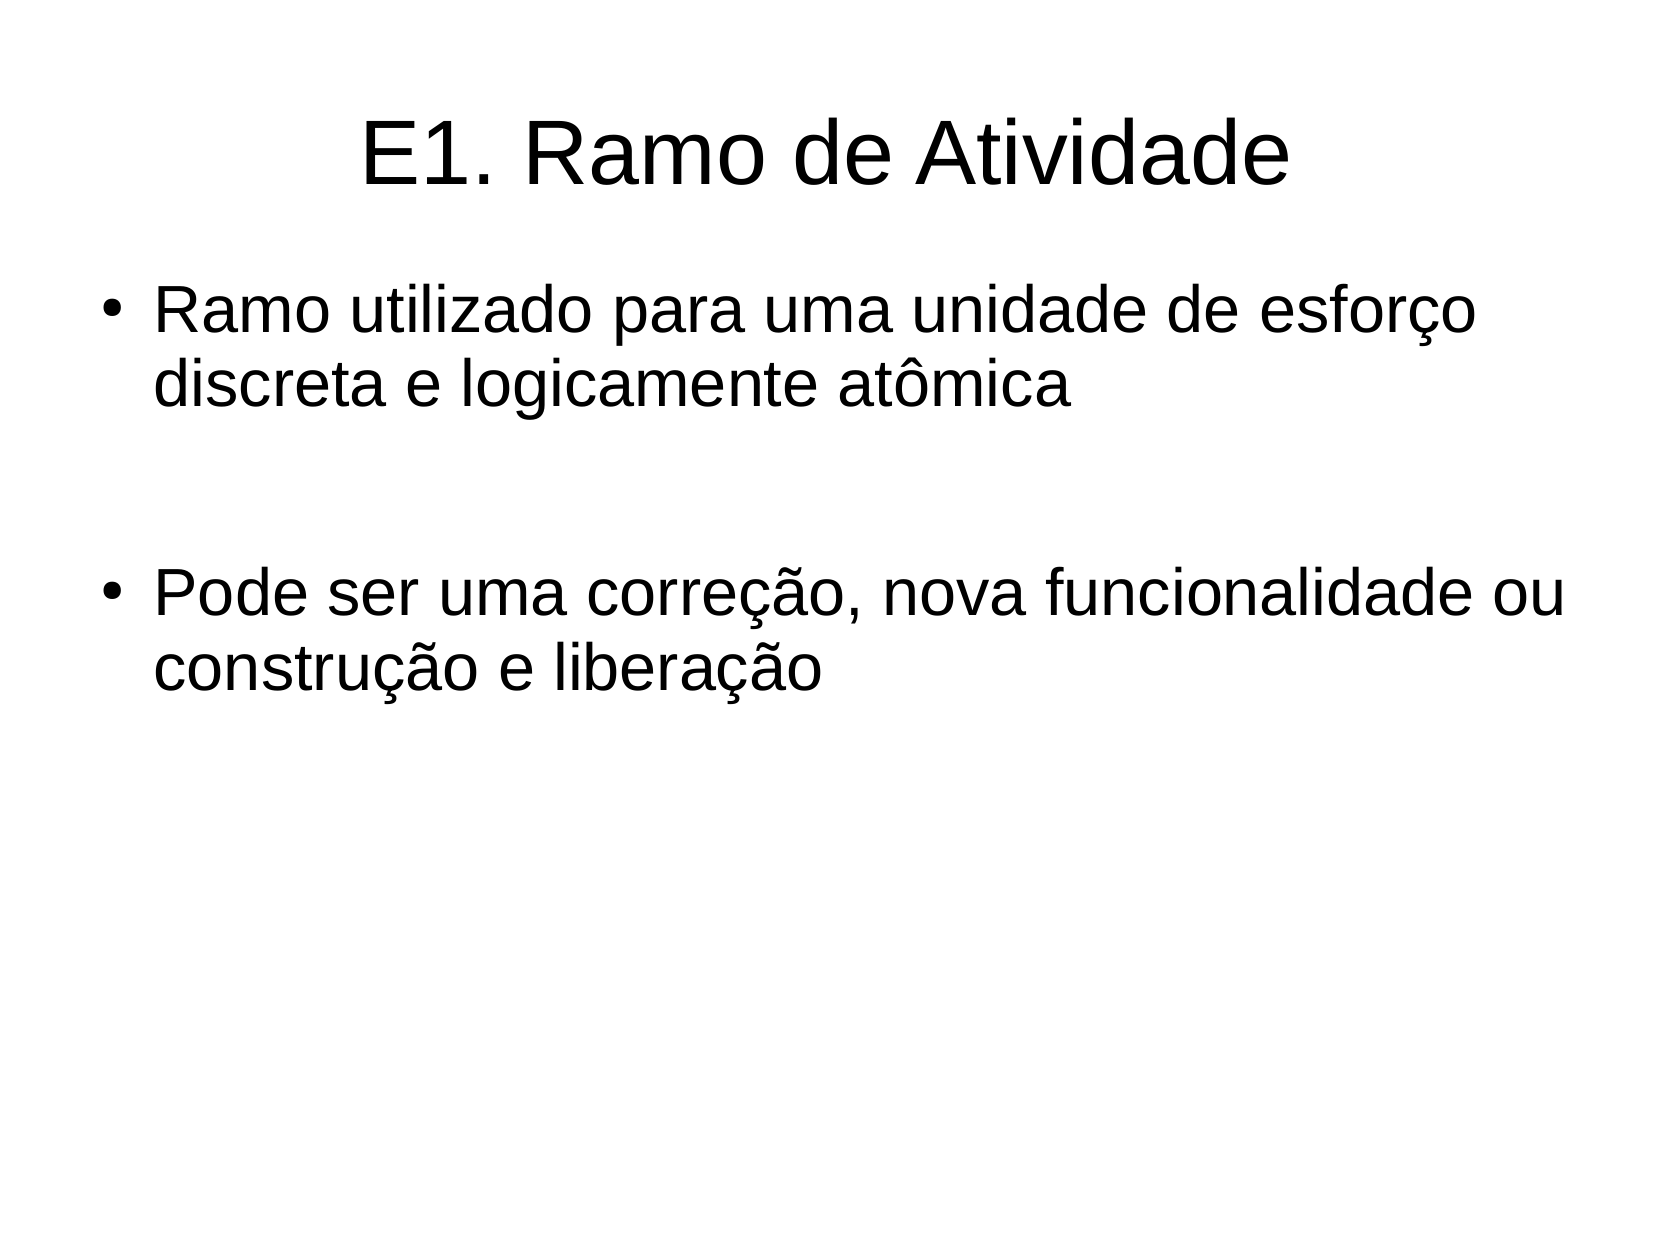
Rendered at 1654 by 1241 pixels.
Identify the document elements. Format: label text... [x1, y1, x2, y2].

title E1. Ramo de Atividade [82, 49, 1571, 257]
list Ramo utilizado para uma unidade de esforço discreta e logicamente atômica Pode ser uma correção, nova funcionalidade ou construção e liberação [82, 271, 1571, 1146]
